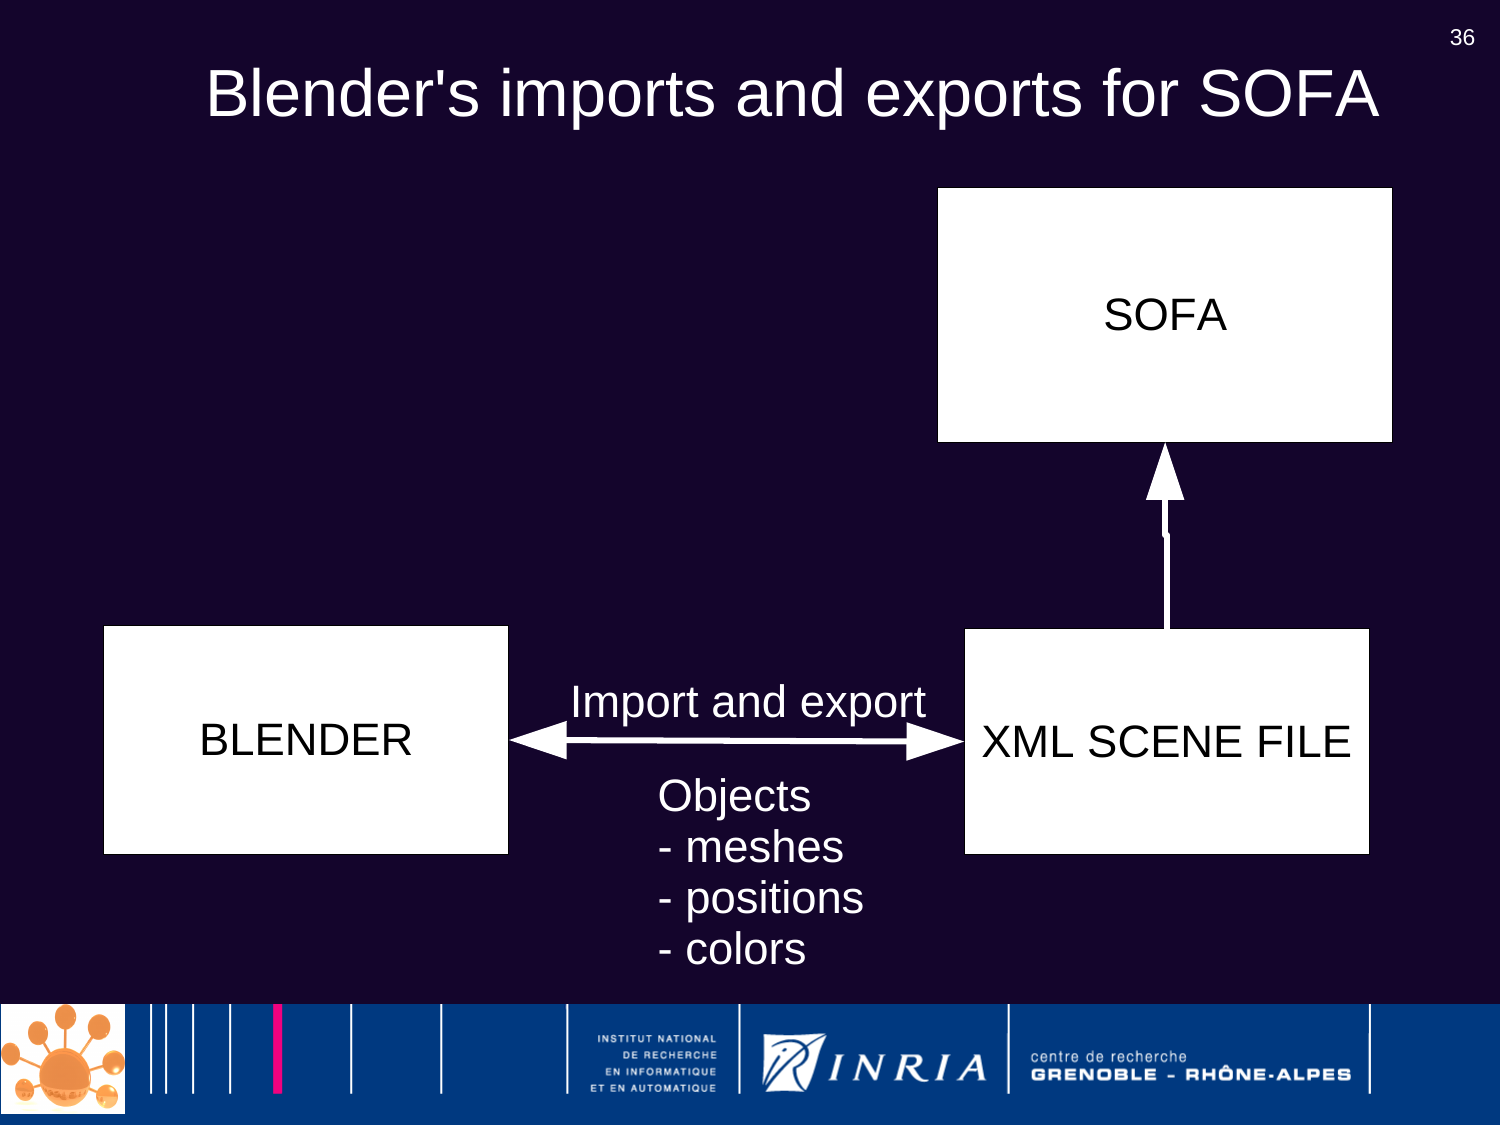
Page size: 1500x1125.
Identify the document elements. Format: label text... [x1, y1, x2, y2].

text_box SOFA [937, 187, 1393, 443]
title Blender's imports and exports for SOFA [112, 7, 1474, 181]
text_box XML SCENE FILE [964, 628, 1370, 855]
text_box Import and export [555, 668, 940, 735]
text_box Objects - meshes - positions - colors [642, 762, 879, 981]
picture [0, 1004, 1500, 1125]
text_box BLENDER [103, 625, 509, 855]
